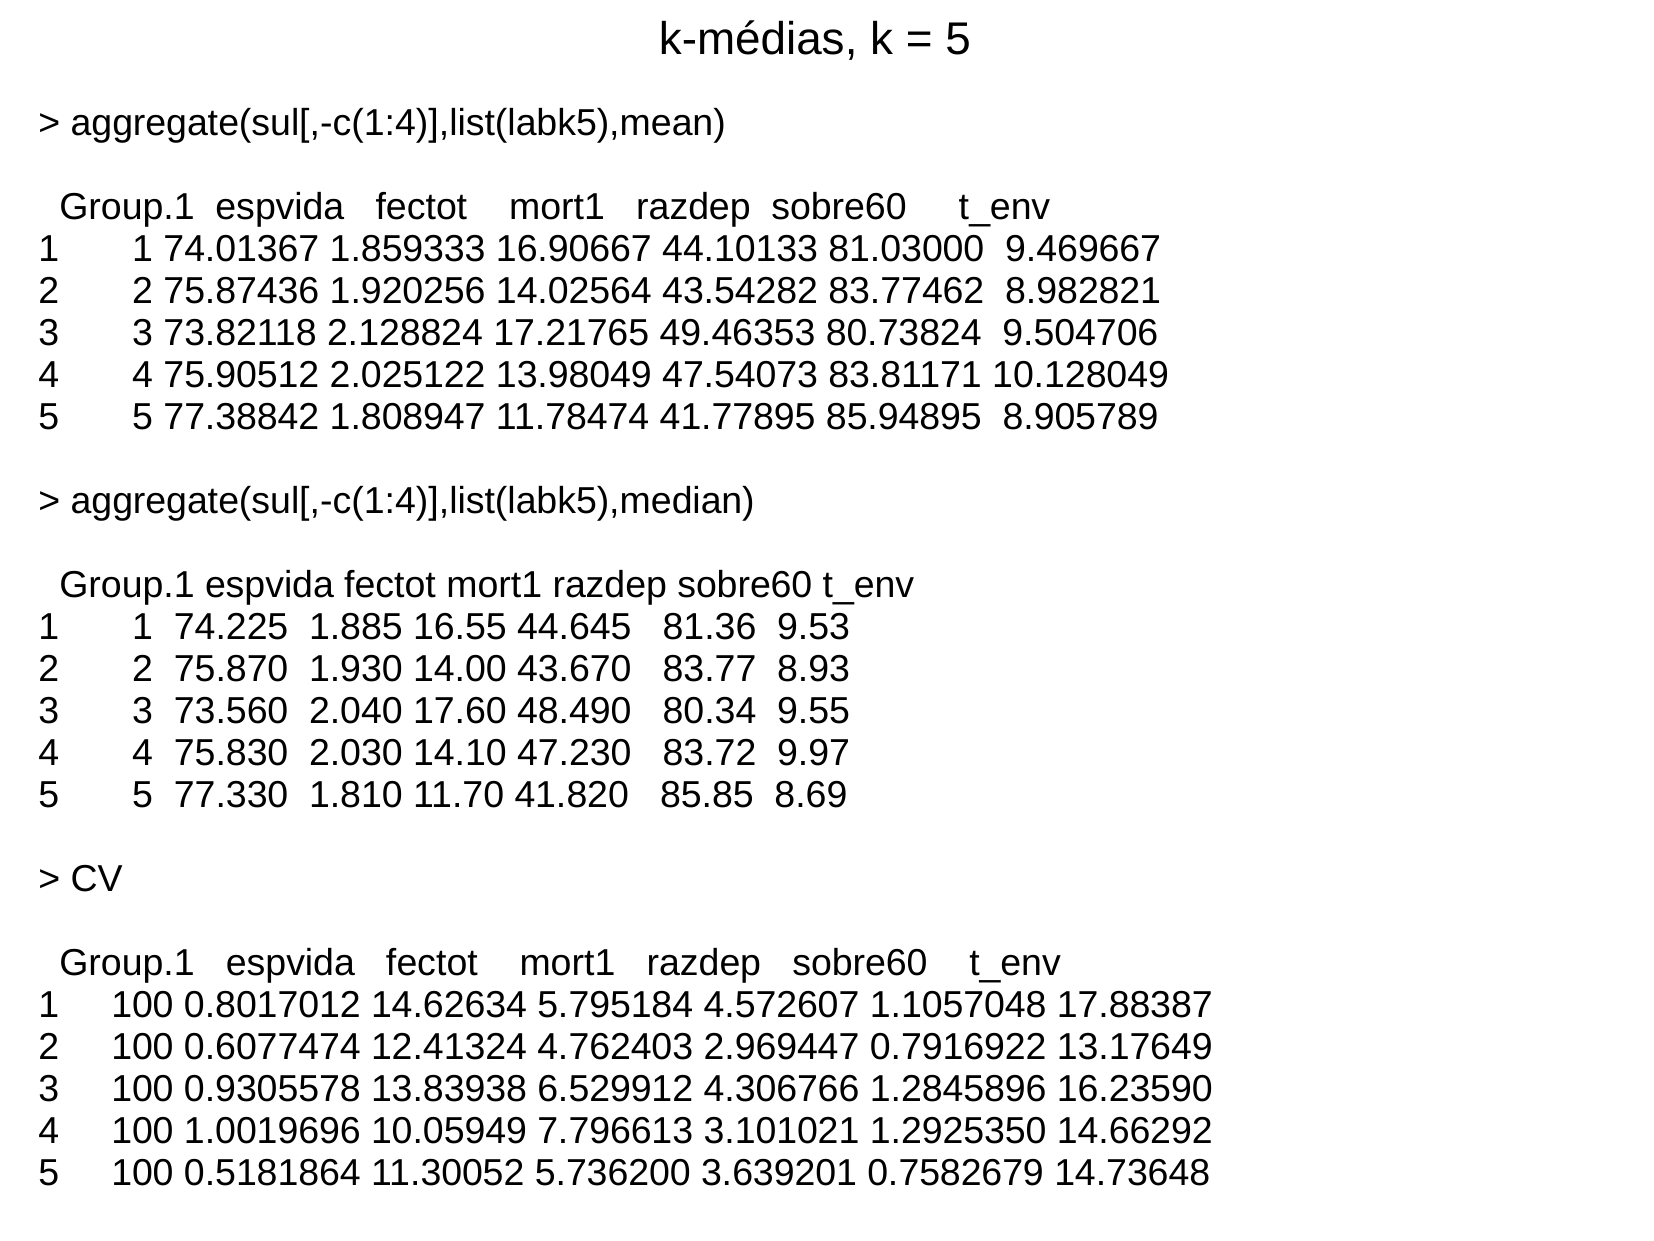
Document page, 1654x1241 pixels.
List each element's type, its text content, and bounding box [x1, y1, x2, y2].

title k-médias, k = 5 [70, 0, 1560, 142]
text_box > aggregate(sul[,-c(1:4)],list(labk5),mean) Group.1 espvida fectot mort1 razdep sobre60 t_env 1 1 74.01367 1.859333 16.90667 44.10133 81.03000 9.469667 2 2 75.87436 1.920256 14.02564 43.54282 83.77462 8.982821 3 3 73.82118 2.128824 17.21765 49.46353 80.73824 9.504706 4 4 75.90512 2.025122 13.98049 47.54073 83.81171 10.128049 5 5 77.38842 1.808947 11.78474 41.77895 85.94895 8.905789 > aggregate(sul[,-c(1:4)],list(labk5),median) Group.1 espvida fectot mort1 razdep sobre60 t_env 1 1 74.225 1.885 16.55 44.645 81.36 9.53 2 2 75.870 1.930 14.00 43.670 83.77 8.93 3 3 73.560 2.040 17.60 48.490 80.34 9.55 4 4 75.830 2.030 14.10 47.230 83.72 9.97 5 5 77.330 1.810 11.70 41.820 85.85 8.69 > CV Group.1 espvida fectot mort1 razdep sobre60 t_env 1 100 0.8017012 14.62634 5.795184 4.572607 1.1057048 17.88387 2 100 0.6077474 12.41324 4.762403 2.969447 0.7916922 13.17649 3 100 0.9305578 13.83938 6.529912 4.306766 1.2845896 16.23590 4 100 1.0019696 10.05949 7.796613 3.101021 1.2925350 14.66292 5 100 0.5181864 11.30052 5.736200 3.639201 0.7582679 14.73648 [23, 94, 1228, 1202]
